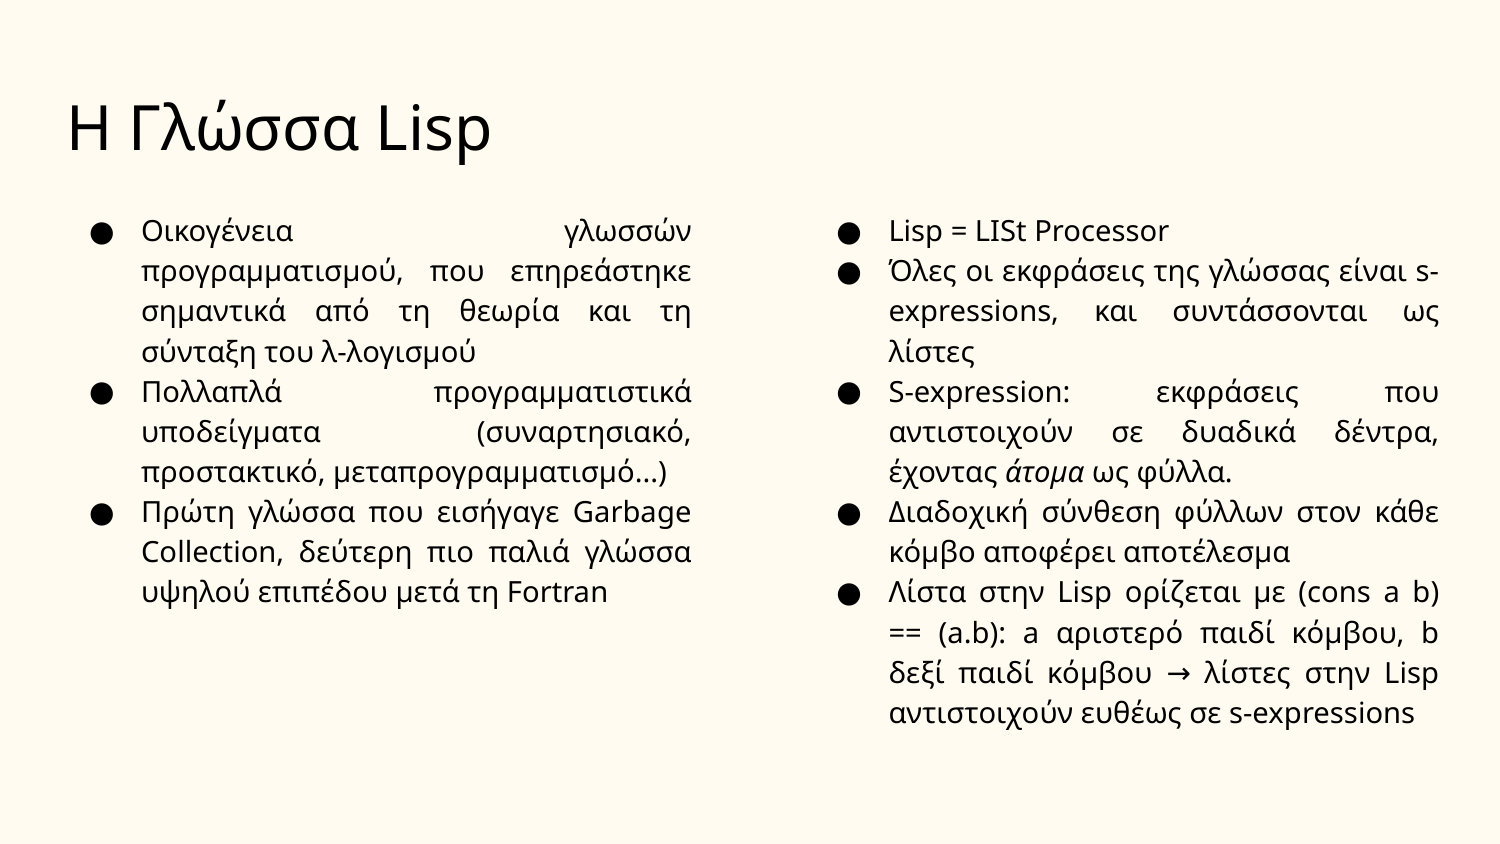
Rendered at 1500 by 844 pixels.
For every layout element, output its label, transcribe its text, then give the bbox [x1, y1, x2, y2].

title Η Γλώσσα Lisp [51, 72, 1449, 174]
list Οικογένεια γλωσσών προγραμματισμού, που επηρεάστηκε σημαντικά από τη θεωρία και τη σύνταξη του λ-λογισμού Πολλαπλά προγραμματιστικά υποδείγματα (συναρτησιακό, προστακτικό, μεταπρογραμματισμό...) Πρώτη γλώσσα που εισήγαγε Garbage Collection, δεύτερη πιο παλιά γλώσσα υψηλού επιπέδου μετά τη Fortran [51, 192, 708, 750]
list Lisp = LISt Processor Όλες οι εκφράσεις της γλώσσας είναι s-expressions, και συντάσσονται ως λίστες S-expression: εκφράσεις που αντιστοιχούν σε δυαδικά δέντρα, έχοντας άτομα ως φύλλα. Διαδοχική σύνθεση φύλλων στον κάθε κόμβο αποφέρει αποτέλεσμα Λίστα στην Lisp ορίζεται με (cons a b) == (a.b): a αριστερό παιδί κόμβου, b δεξί παιδί κόμβου → λίστες στην Lisp αντιστοιχούν ευθέως σε s-expressions [798, 192, 1455, 750]
